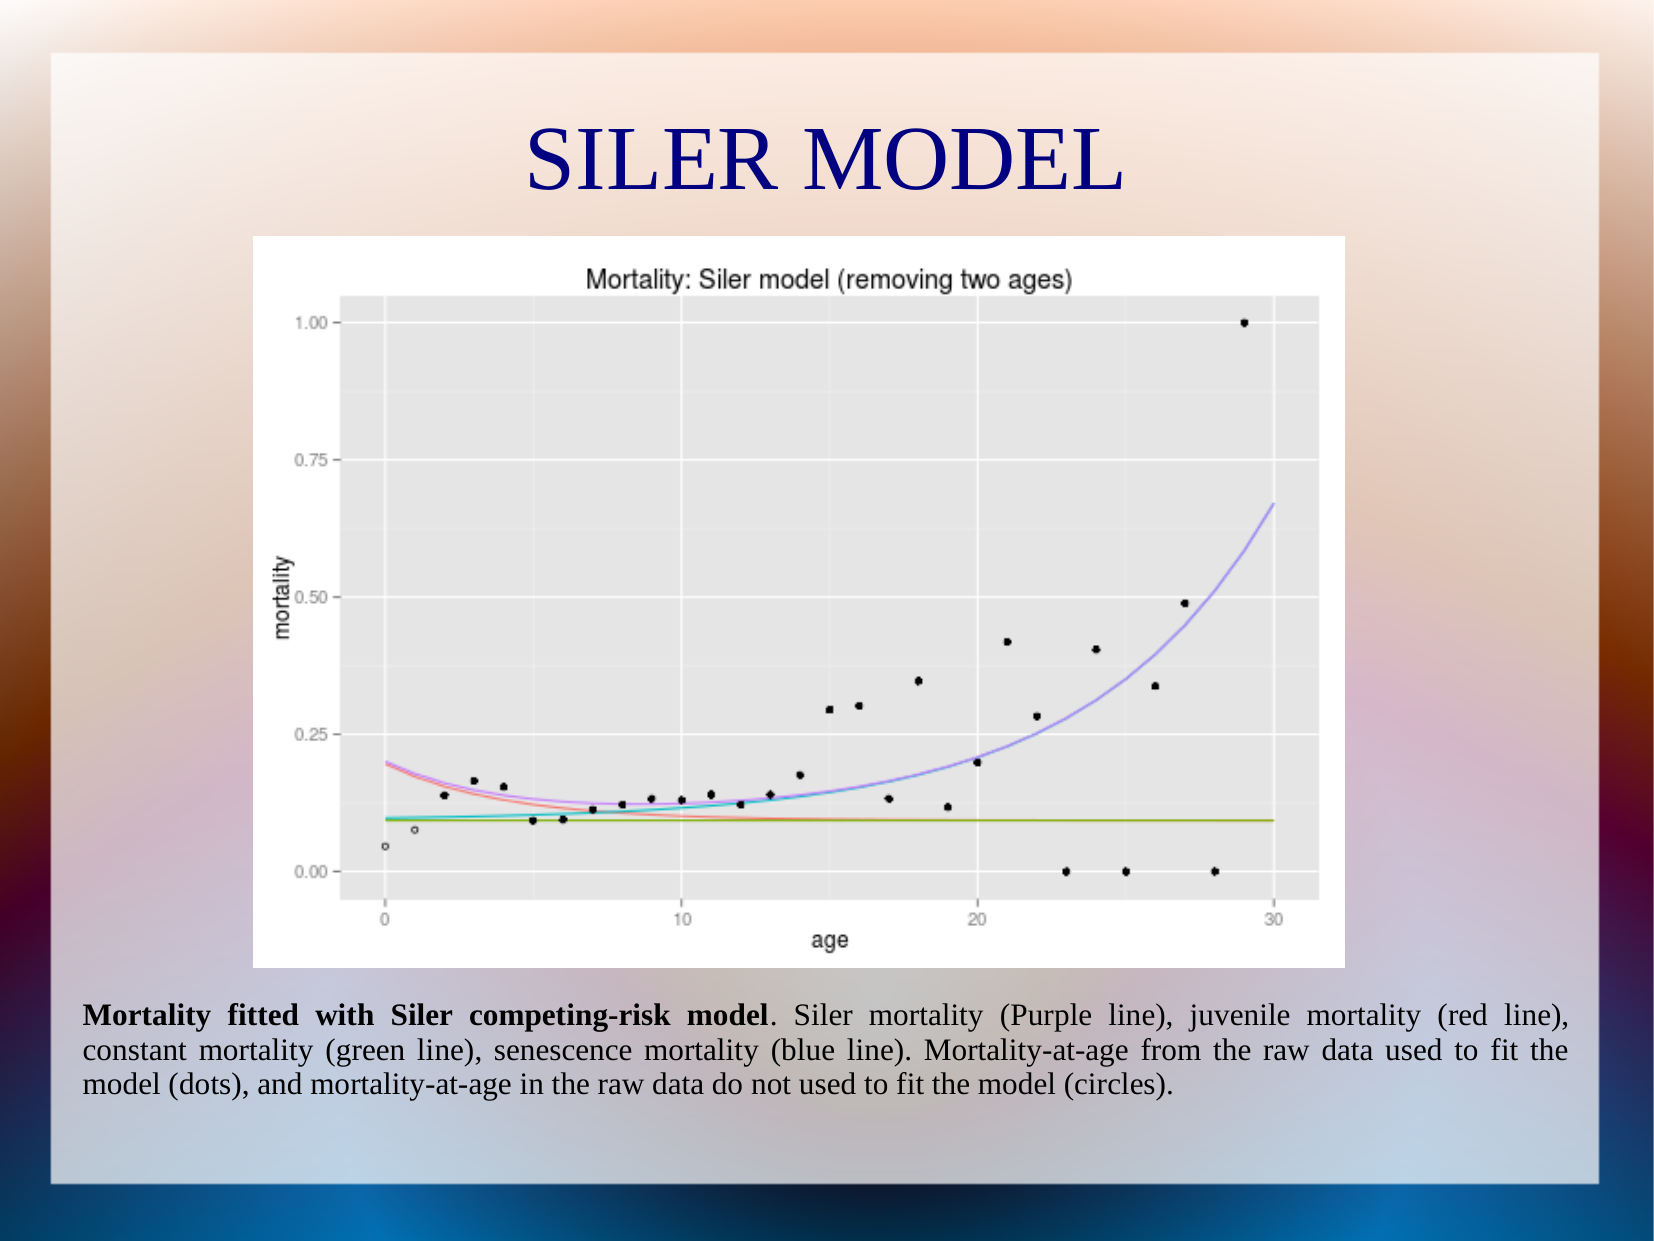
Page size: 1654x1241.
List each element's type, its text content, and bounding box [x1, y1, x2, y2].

list Mortality fitted with Siler competing-risk model. Siler mortality (Purple line), juvenile mortality (red line), constant mortality (green line), senescence mortality (blue line). Mortality-at-age from the raw data used to fit the model (dots), and mortality-at-age in the raw data do not used to fit the model (circles). [82, 998, 1571, 1102]
picture [0, 0, 1654, 1241]
title SILER MODEL [82, 55, 1571, 263]
